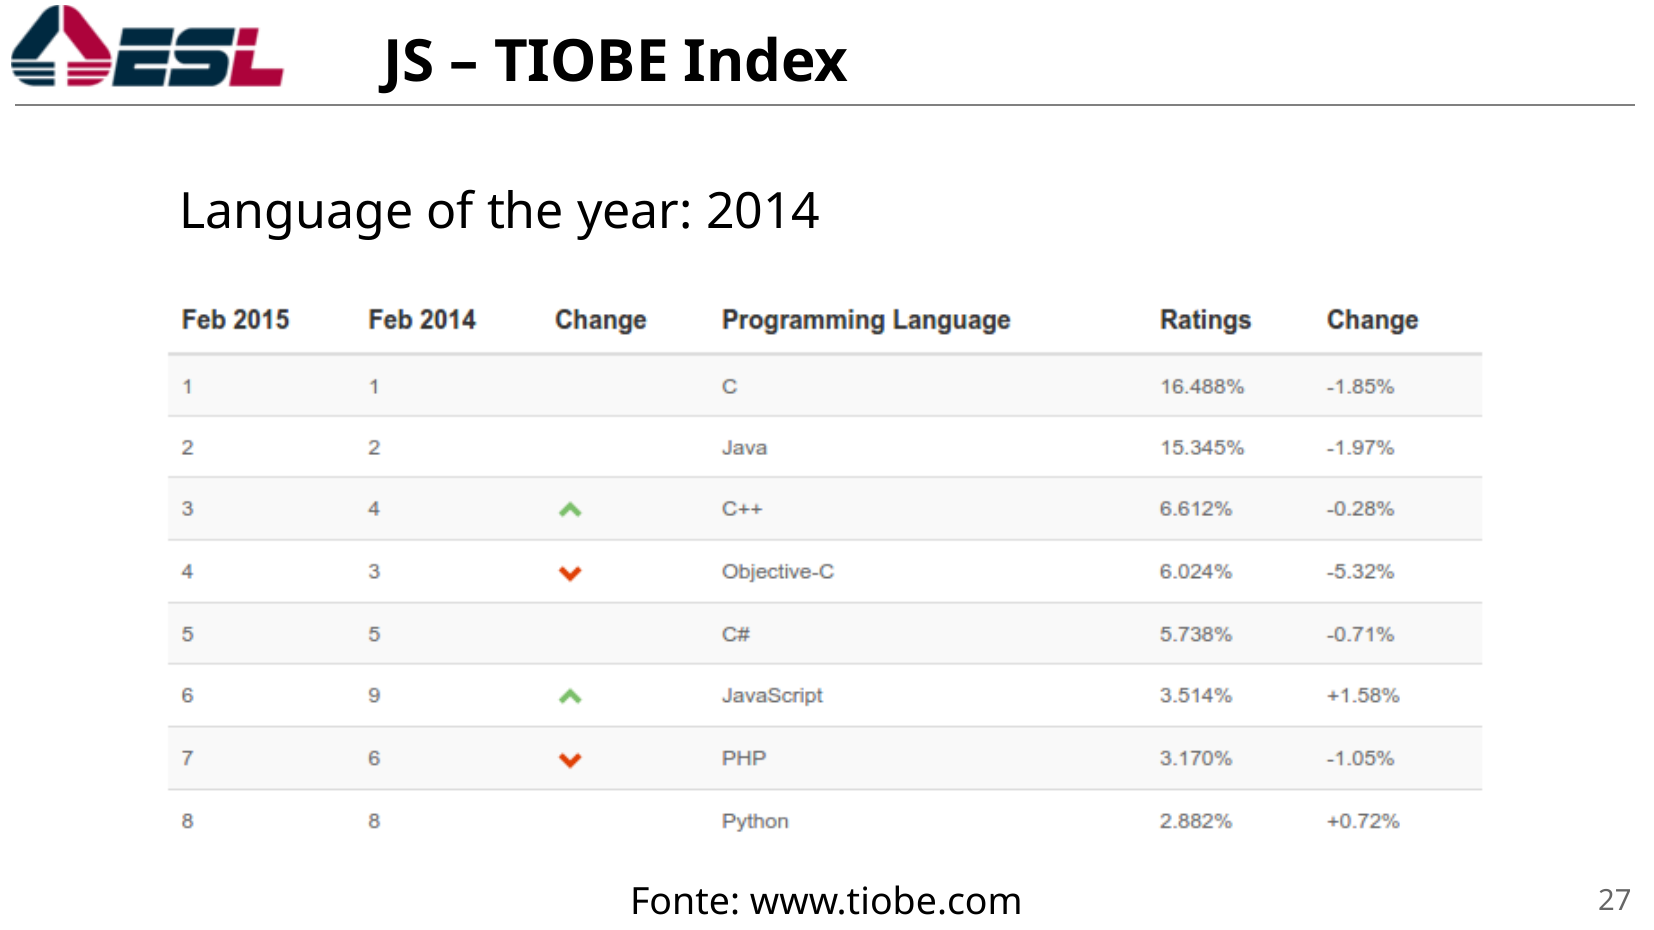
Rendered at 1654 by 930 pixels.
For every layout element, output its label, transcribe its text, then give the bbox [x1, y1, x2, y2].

text_box Language of the year: 2014 [165, 167, 1171, 233]
text_box Fonte: www.tiobe.com [0, 867, 1653, 930]
picture [138, 279, 1531, 850]
title JS – TIOBE Index [335, 0, 1653, 103]
picture [11, 5, 288, 90]
